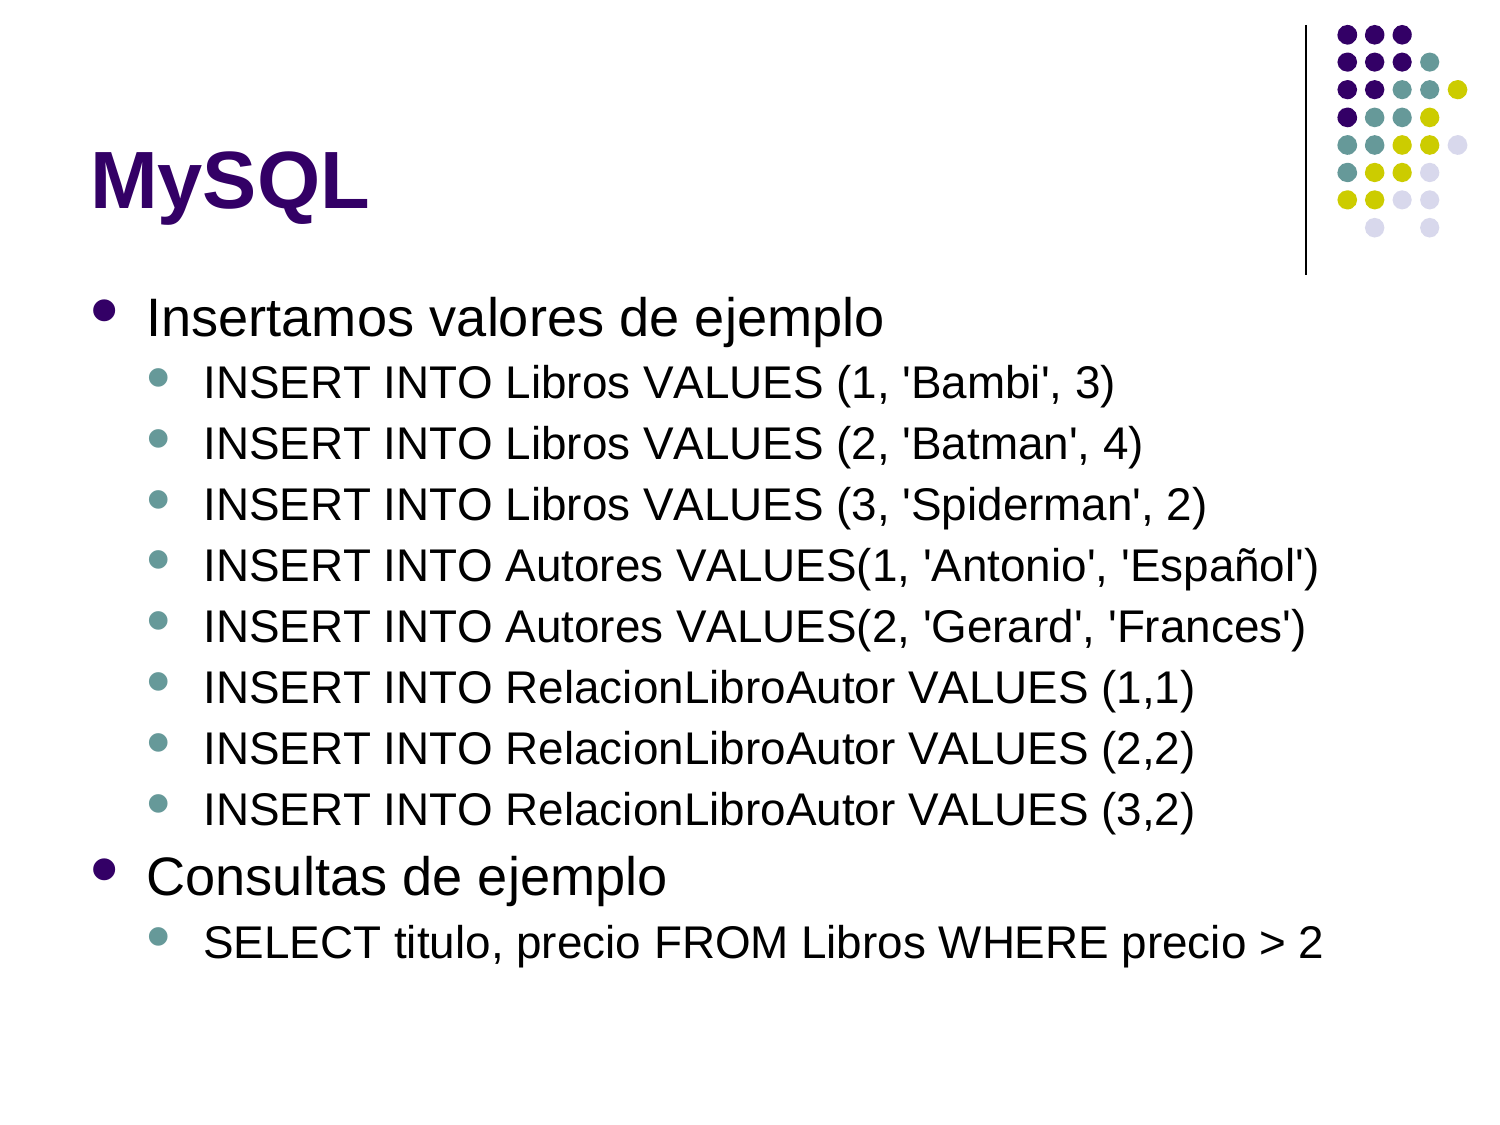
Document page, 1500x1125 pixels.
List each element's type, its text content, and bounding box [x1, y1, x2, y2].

title MySQL [74, 20, 1313, 233]
list Insertamos valores de ejemplo INSERT INTO Libros VALUES (1, 'Bambi', 3) INSERT INTO Libros VALUES (2, 'Batman', 4) INSERT INTO Libros VALUES (3, 'Spiderman', 2) INSERT INTO Autores VALUES(1, 'Antonio', 'Español') INSERT INTO Autores VALUES(2, 'Gerard', 'Frances') INSERT INTO RelacionLibroAutor VALUES (1,1) INSERT INTO RelacionLibroAutor VALUES (2,2) INSERT INTO RelacionLibroAutor VALUES (3,2) Consultas de ejemplo SELECT titulo, precio FROM Libros WHERE precio > 2 [75, 282, 1426, 1006]
